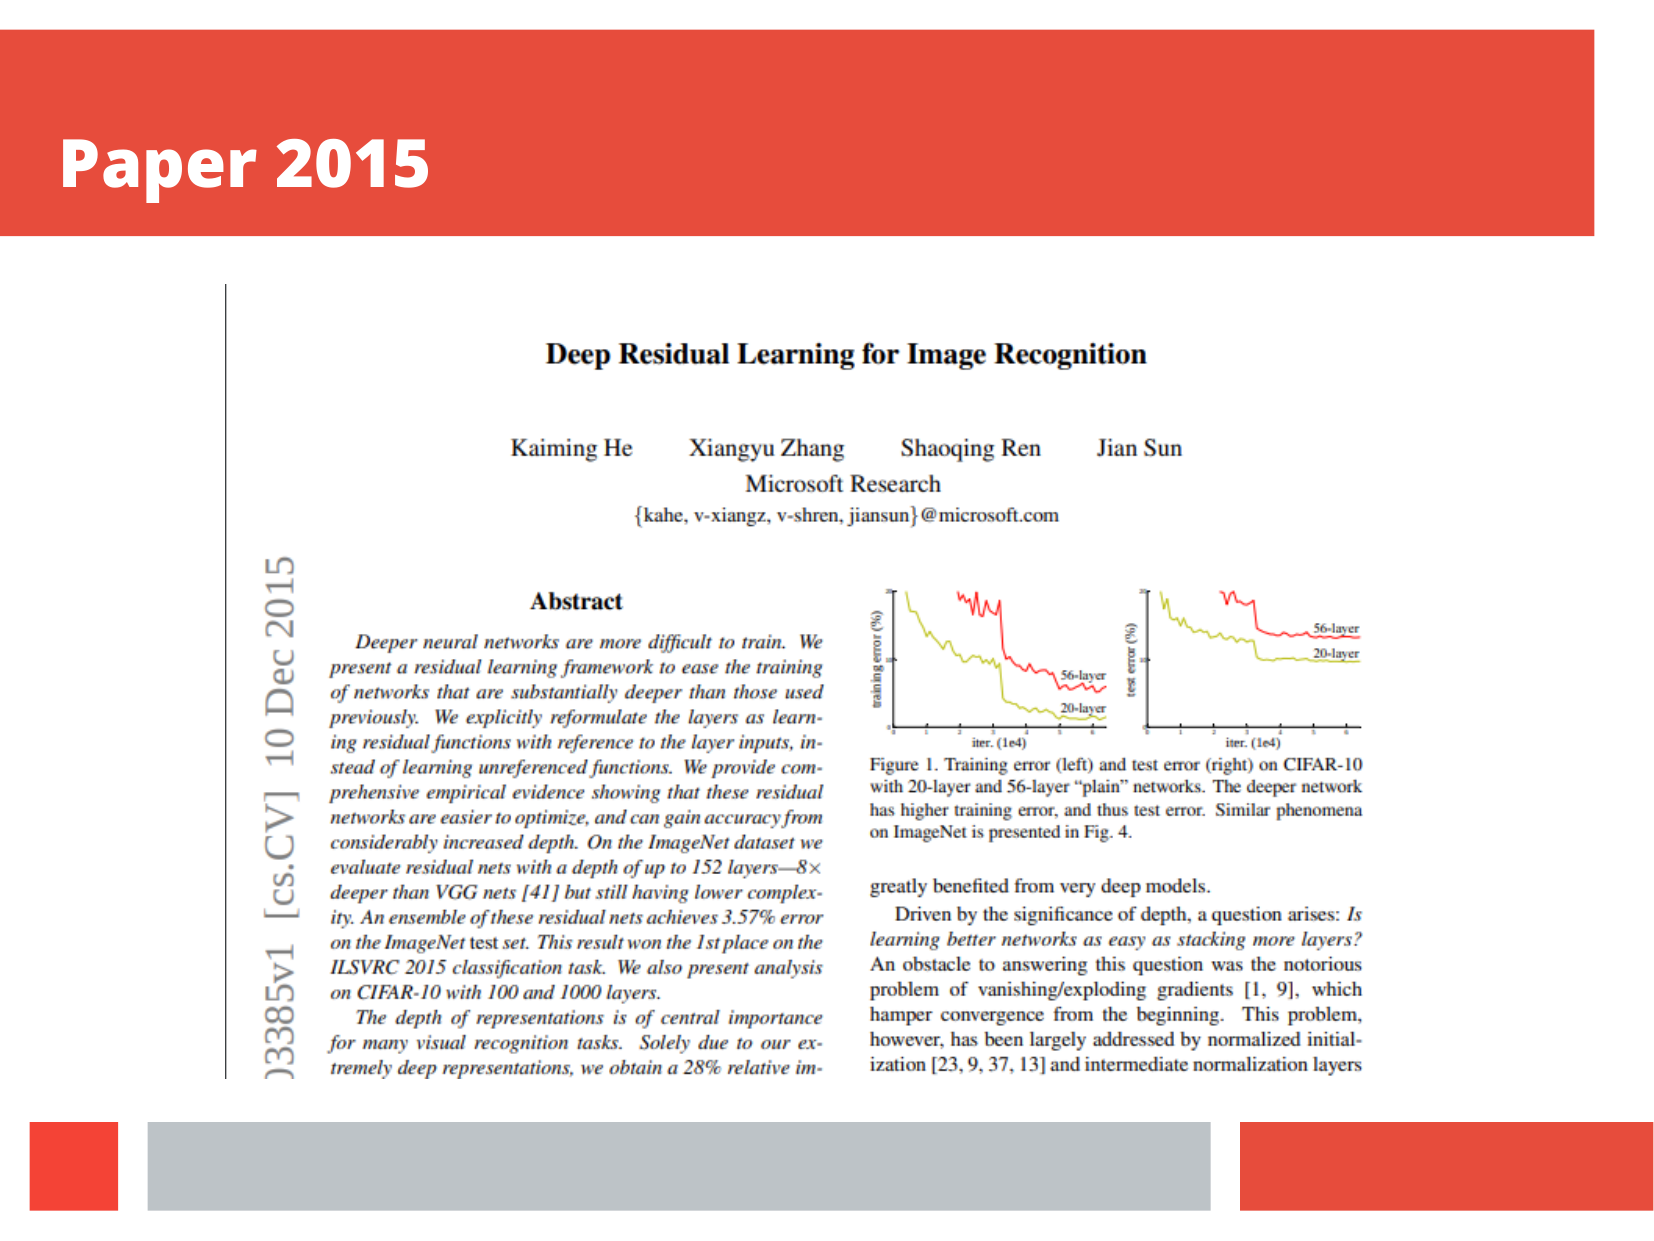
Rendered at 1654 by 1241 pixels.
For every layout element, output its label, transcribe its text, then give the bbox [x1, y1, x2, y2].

picture [225, 284, 1460, 1079]
title Paper 2015 [59, 59, 1595, 207]
